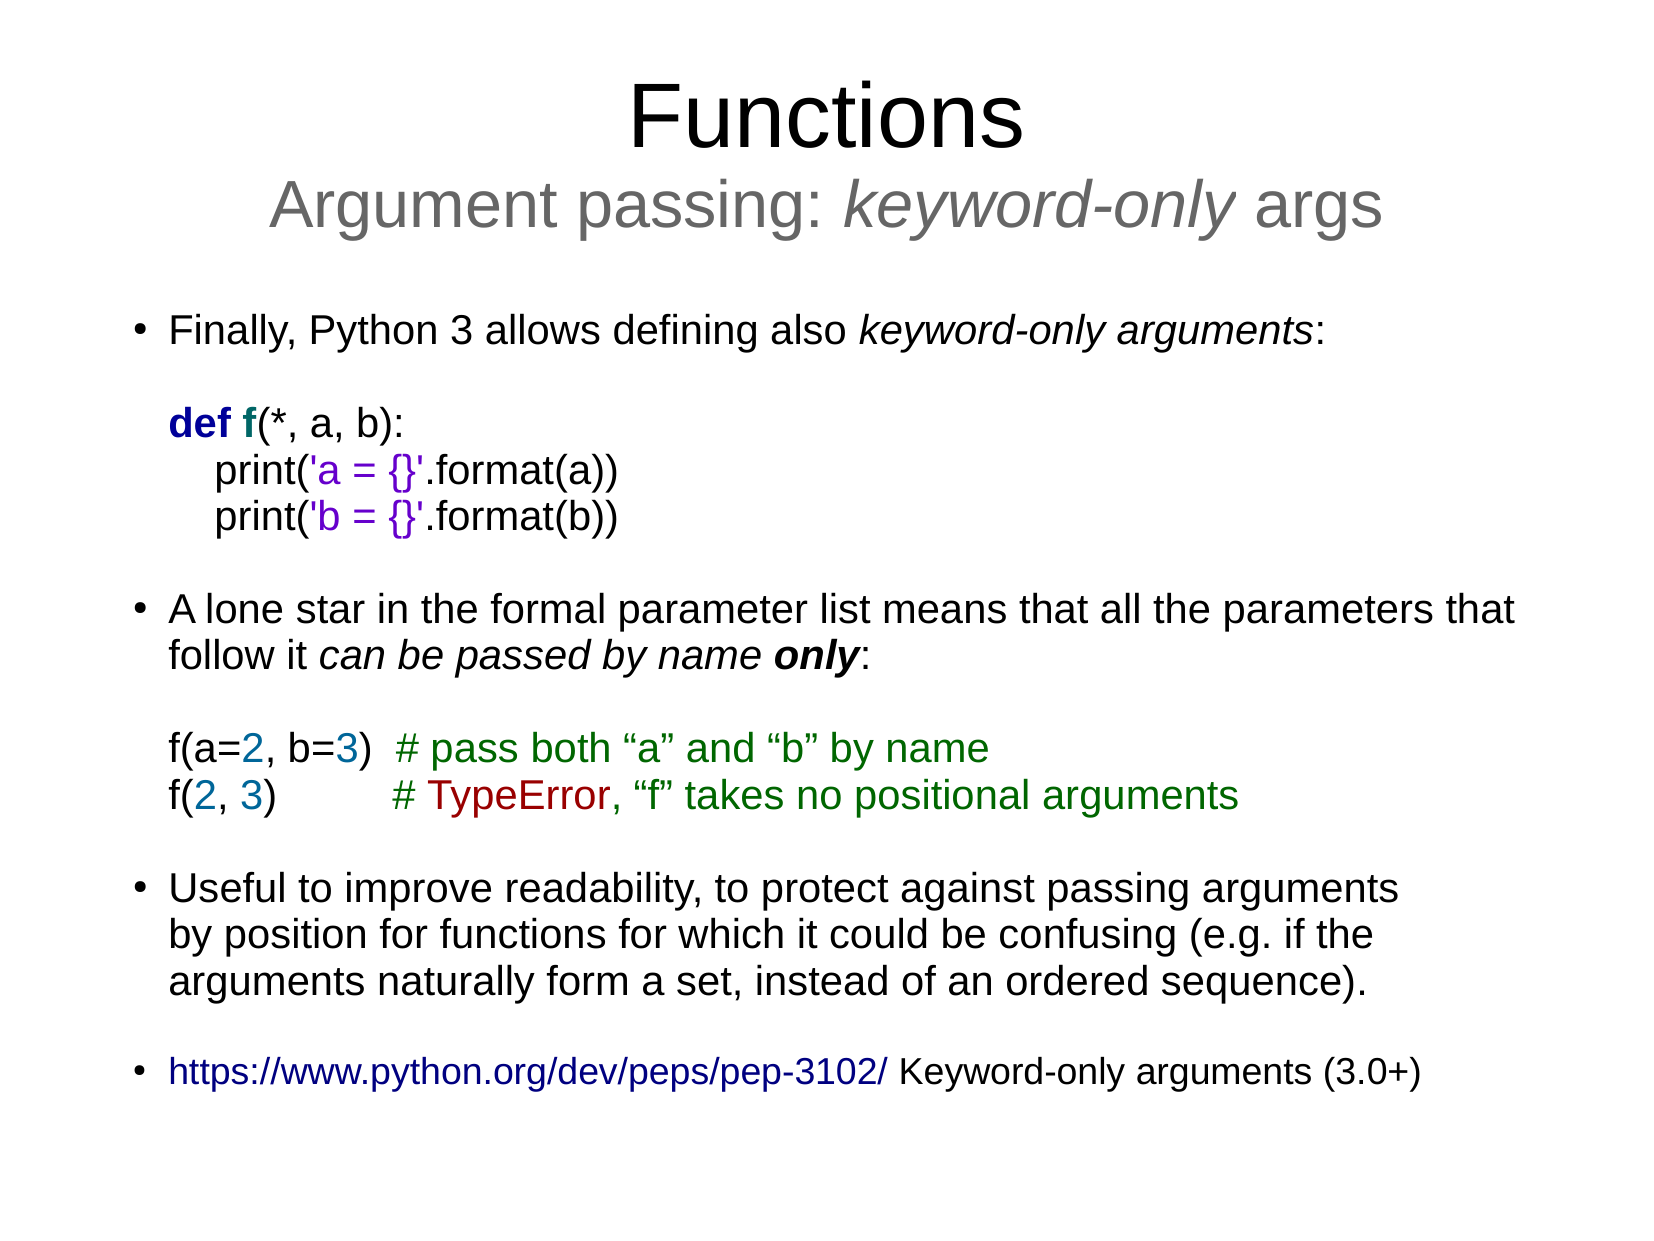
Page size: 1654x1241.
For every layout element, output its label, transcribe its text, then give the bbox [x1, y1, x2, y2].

text_box Finally, Python 3 allows defining also keyword-only arguments: def f(*, a, b): print('a = {}'.format(a)) print('b = {}'.format(b)) A lone star in the formal parameter list means that all the parameters that follow it can be passed by name only: f(a=2, b=3) # pass both “a” and “b” by name f(2, 3) # TypeError, “f” takes no positional arguments Useful to improve readability, to protect against passing arguments by position for functions for which it could be confusing (e.g. if the arguments naturally form a set, instead of an ordered sequence). https://www.python.org/dev/peps/pep-3102/ Keyword-only arguments (3.0+) [82, 299, 1561, 1203]
title Functions Argument passing: keyword-only args [82, 49, 1571, 257]
